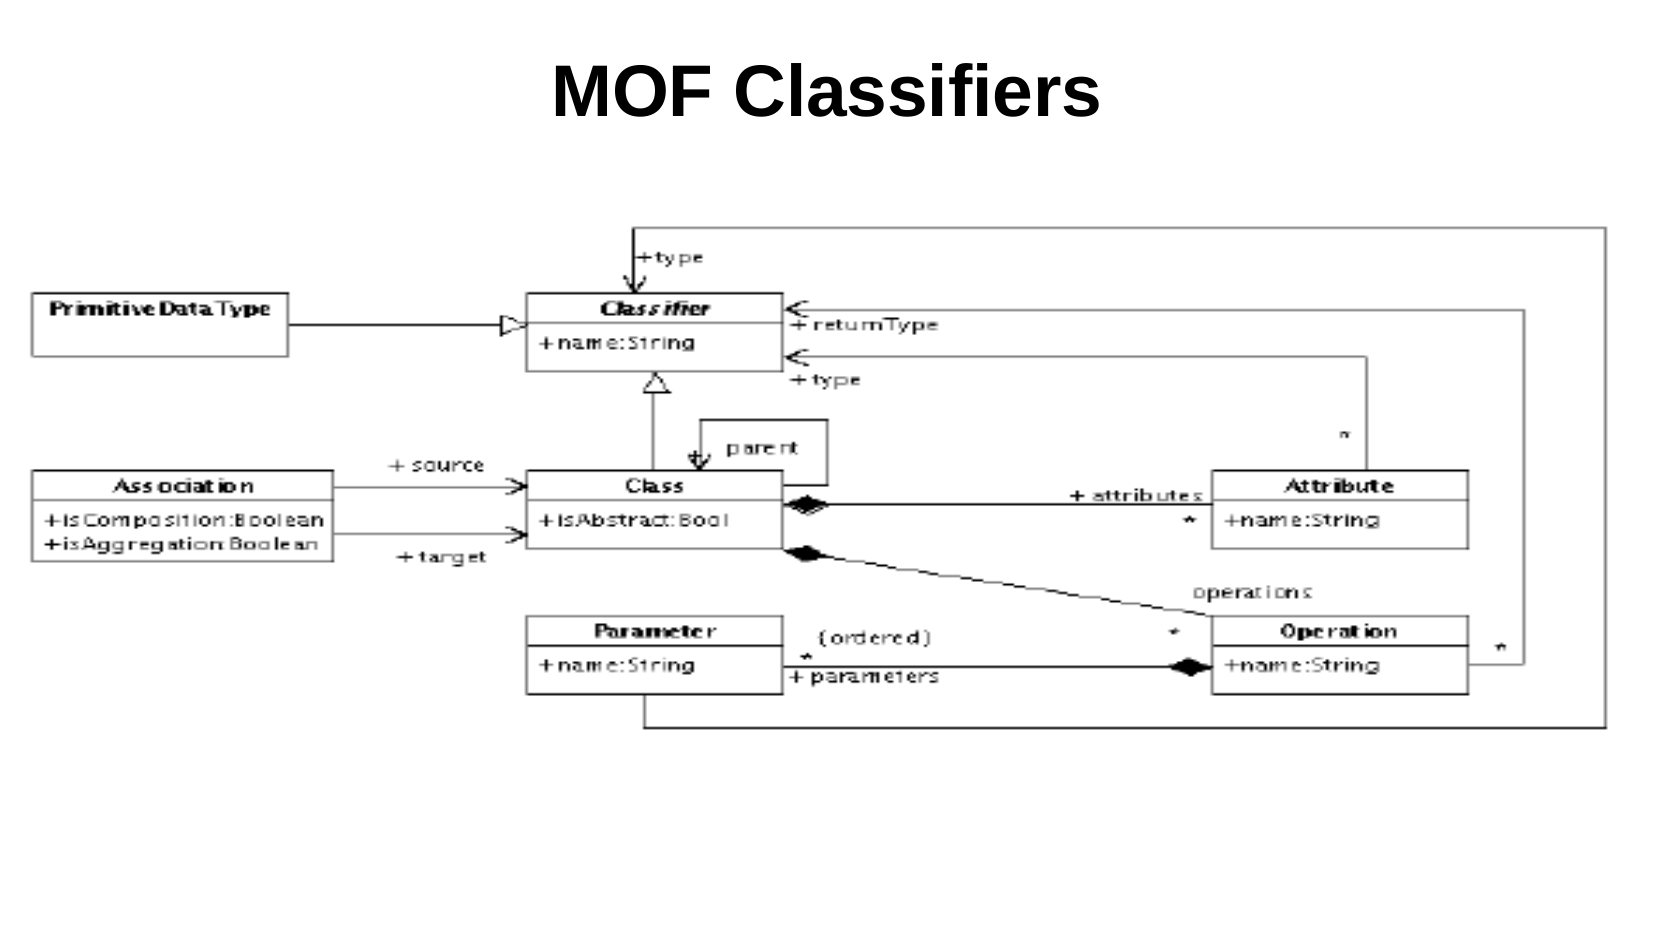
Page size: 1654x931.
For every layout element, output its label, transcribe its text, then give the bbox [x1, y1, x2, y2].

title MOF Classifiers [82, 37, 1571, 147]
picture [26, 221, 1619, 736]
